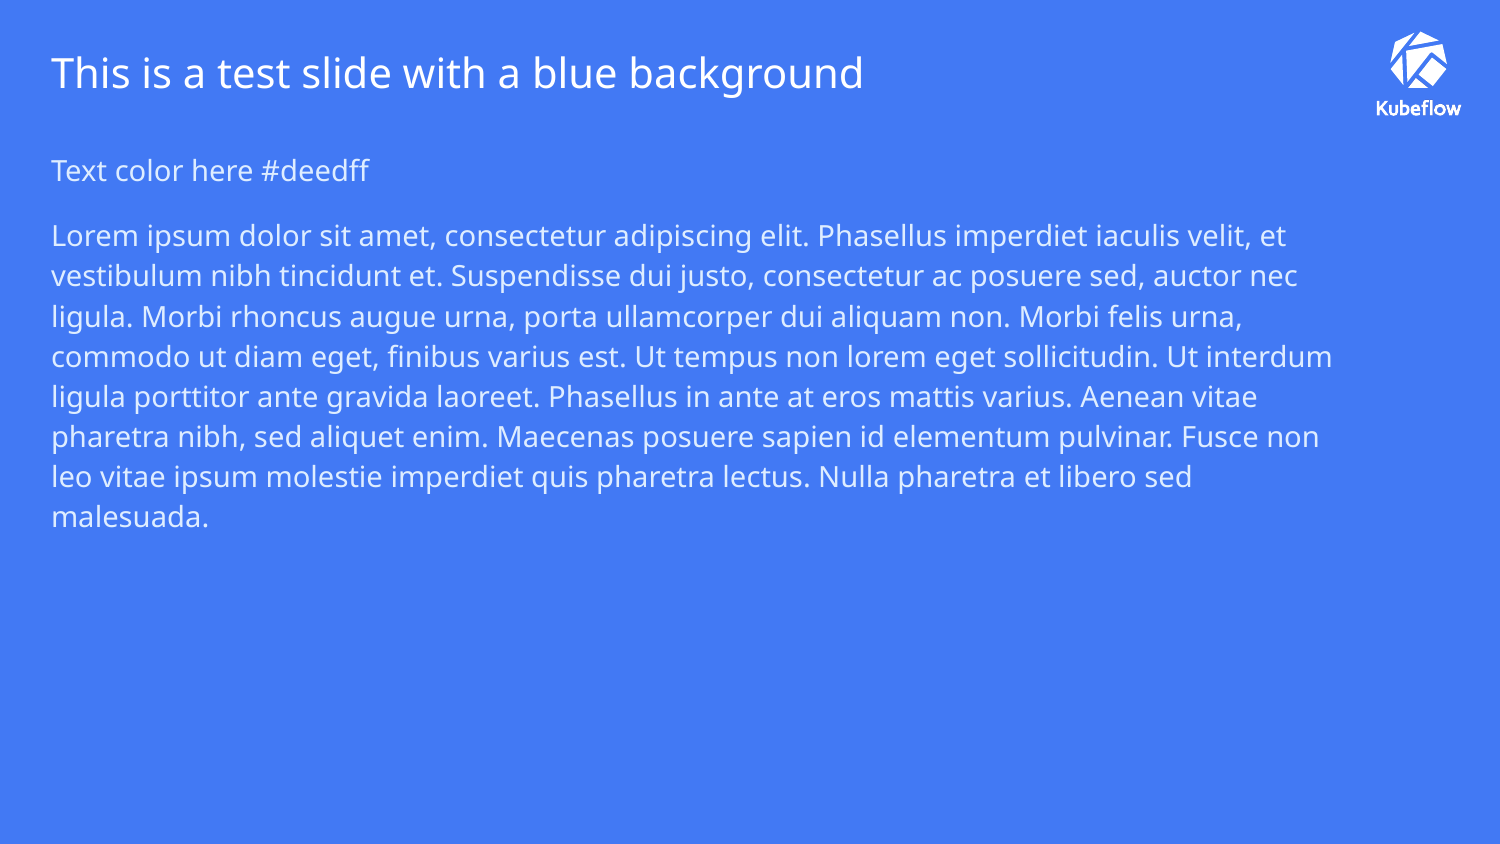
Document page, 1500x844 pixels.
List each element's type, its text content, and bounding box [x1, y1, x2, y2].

title This is a test slide with a blue background [51, 47, 1449, 189]
list Text color here #deedff Lorem ipsum dolor sit amet, consectetur adipiscing elit. Phasellus imperdiet iaculis velit, et vestibulum nibh tincidunt et. Suspendisse dui justo, consectetur ac posuere sed, auctor nec ligula. Morbi rhoncus augue urna, porta ullamcorper dui aliquam non. Morbi felis urna, commodo ut diam eget, finibus varius est. Ut tempus non lorem eget sollicitudin. Ut interdum ligula porttitor ante gravida laoreet. Phasellus in ante at eros mattis varius. Aenean vitae pharetra nibh, sed aliquet enim. Maecenas posuere sapien id elementum pulvinar. Fusce non leo vitae ipsum molestie imperdiet quis pharetra lectus. Nulla pharetra et libero sed malesuada. [51, 147, 1352, 622]
